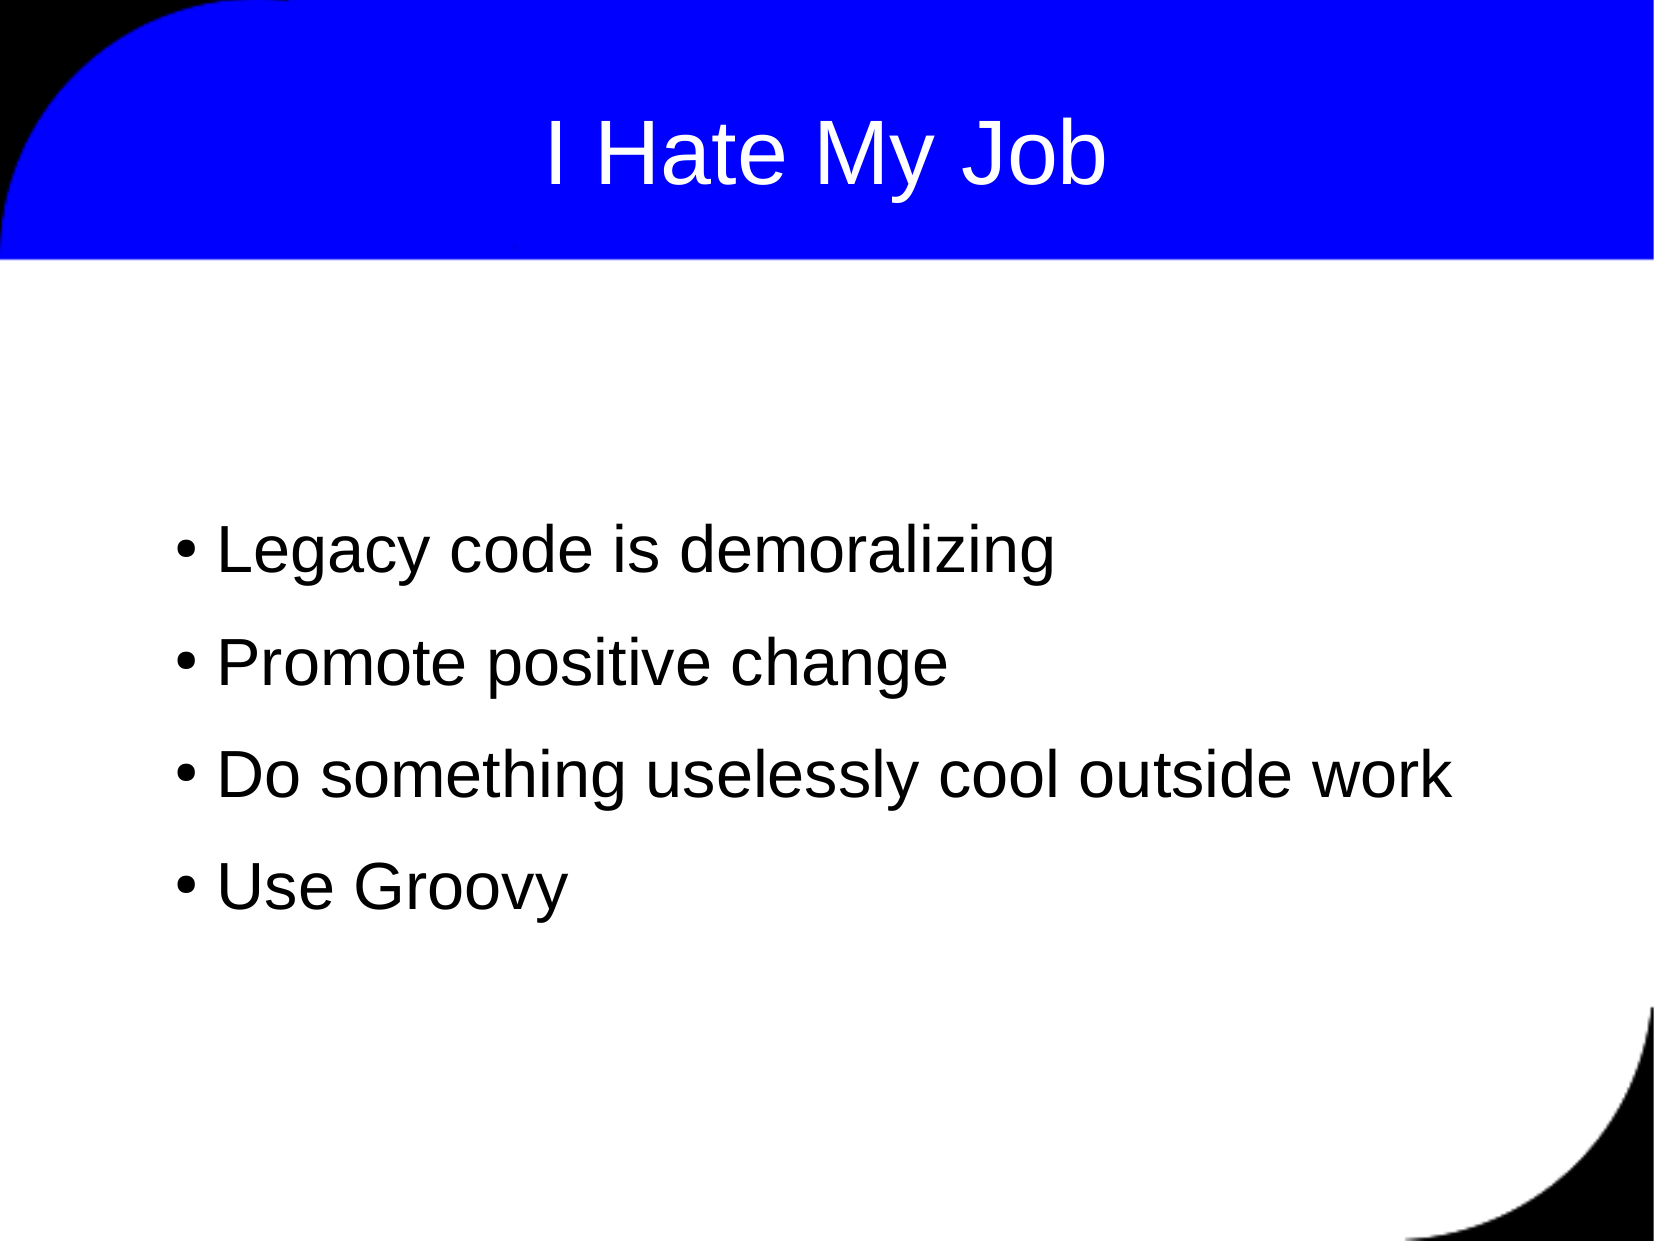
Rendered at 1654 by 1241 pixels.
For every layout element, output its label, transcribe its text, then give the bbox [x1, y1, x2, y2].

title I Hate My Job [82, 56, 1571, 250]
subtitle Legacy code is demoralizing Promote positive change Do something uselessly cool outside work Use Groovy [174, 297, 1480, 1102]
picture [0, 0, 1654, 1241]
